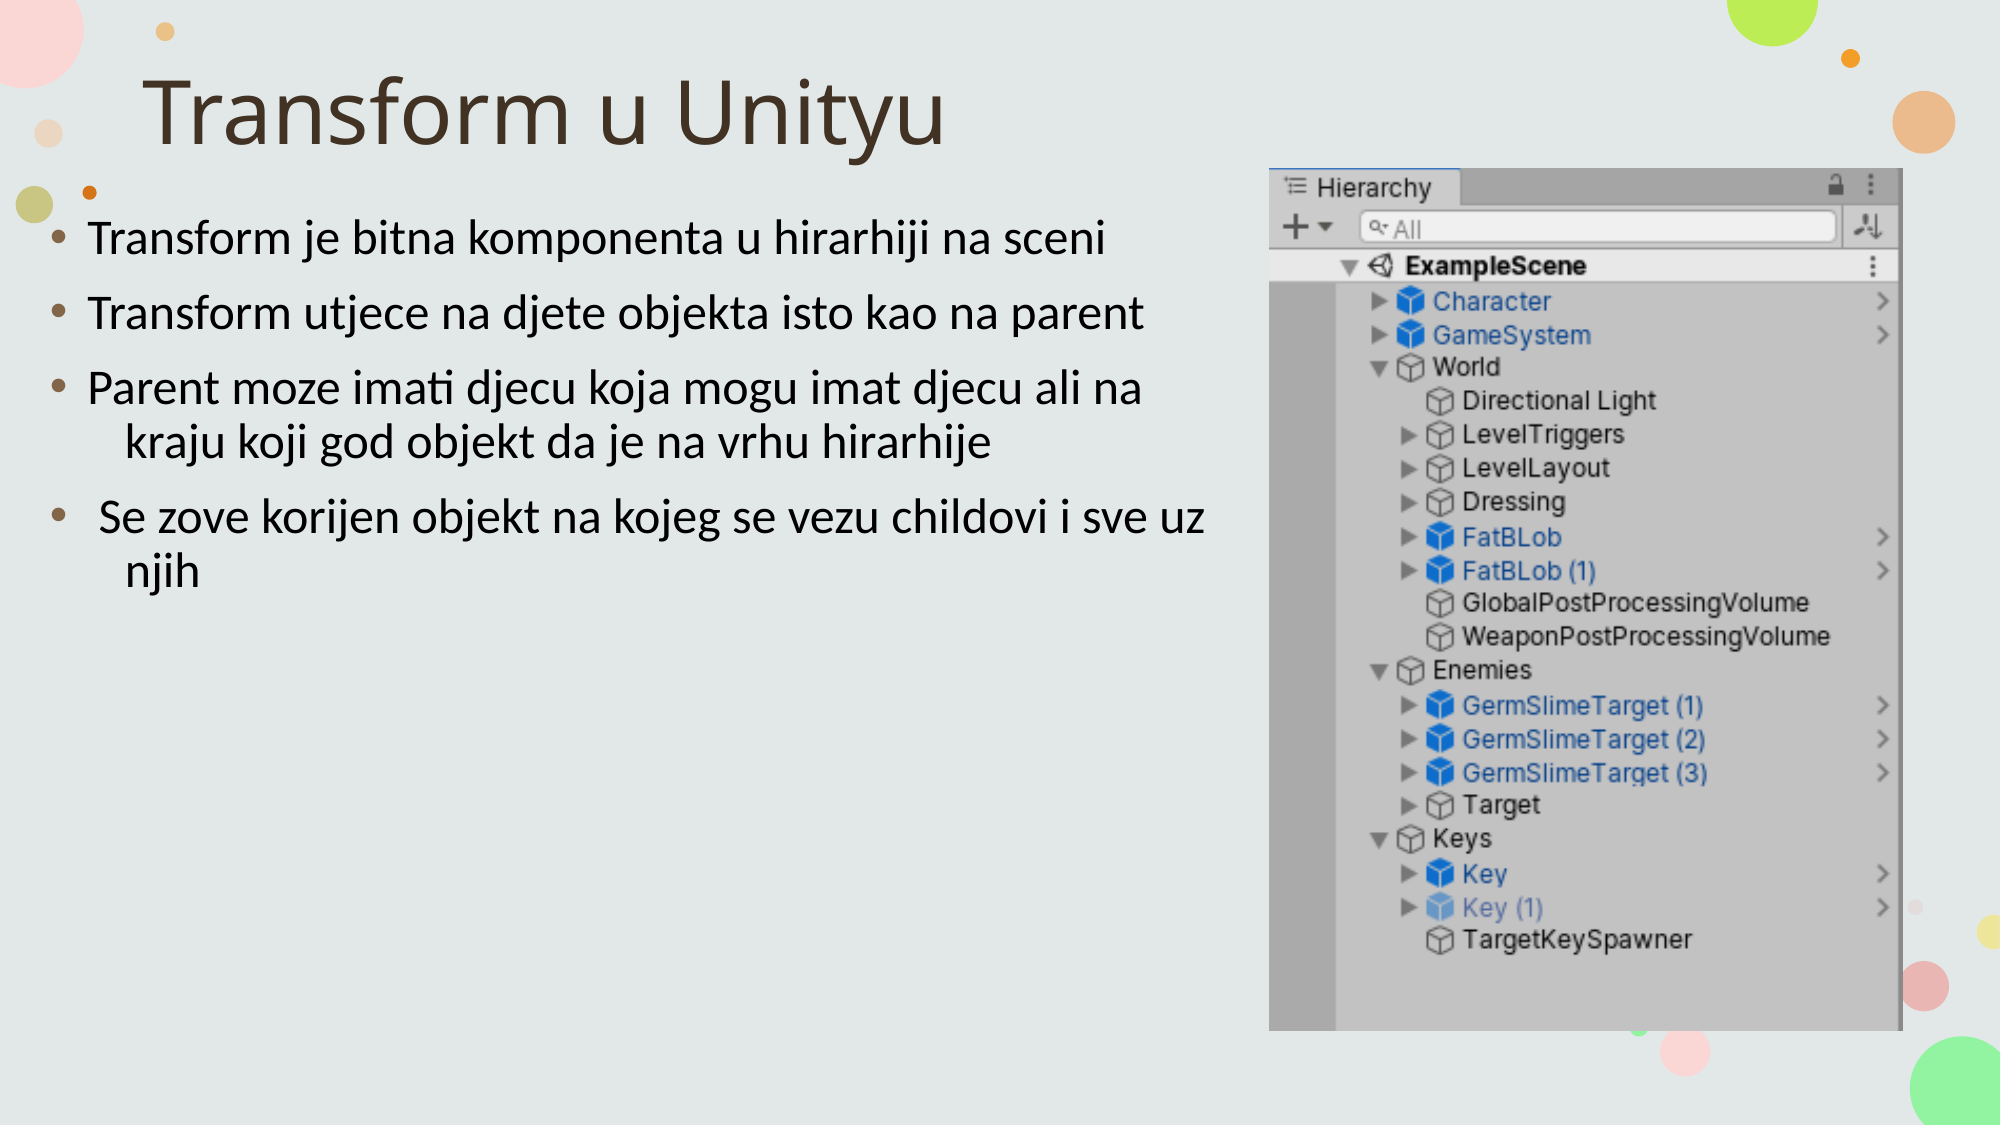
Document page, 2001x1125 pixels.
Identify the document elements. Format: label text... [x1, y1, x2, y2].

picture [1269, 168, 1903, 1031]
list Transform je bitna komponenta u hirarhiji na sceni Transform utjece na djete objekta isto kao na parent Parent moze imati djecu koja mogu imat djecu ali na kraju koji god objekt da je na vrhu hirarhije Se zove korijen objekt na kojeg se vezu childovi i sve uz njih [34, 204, 1233, 1014]
title Transform u Unityu [127, 59, 1877, 278]
